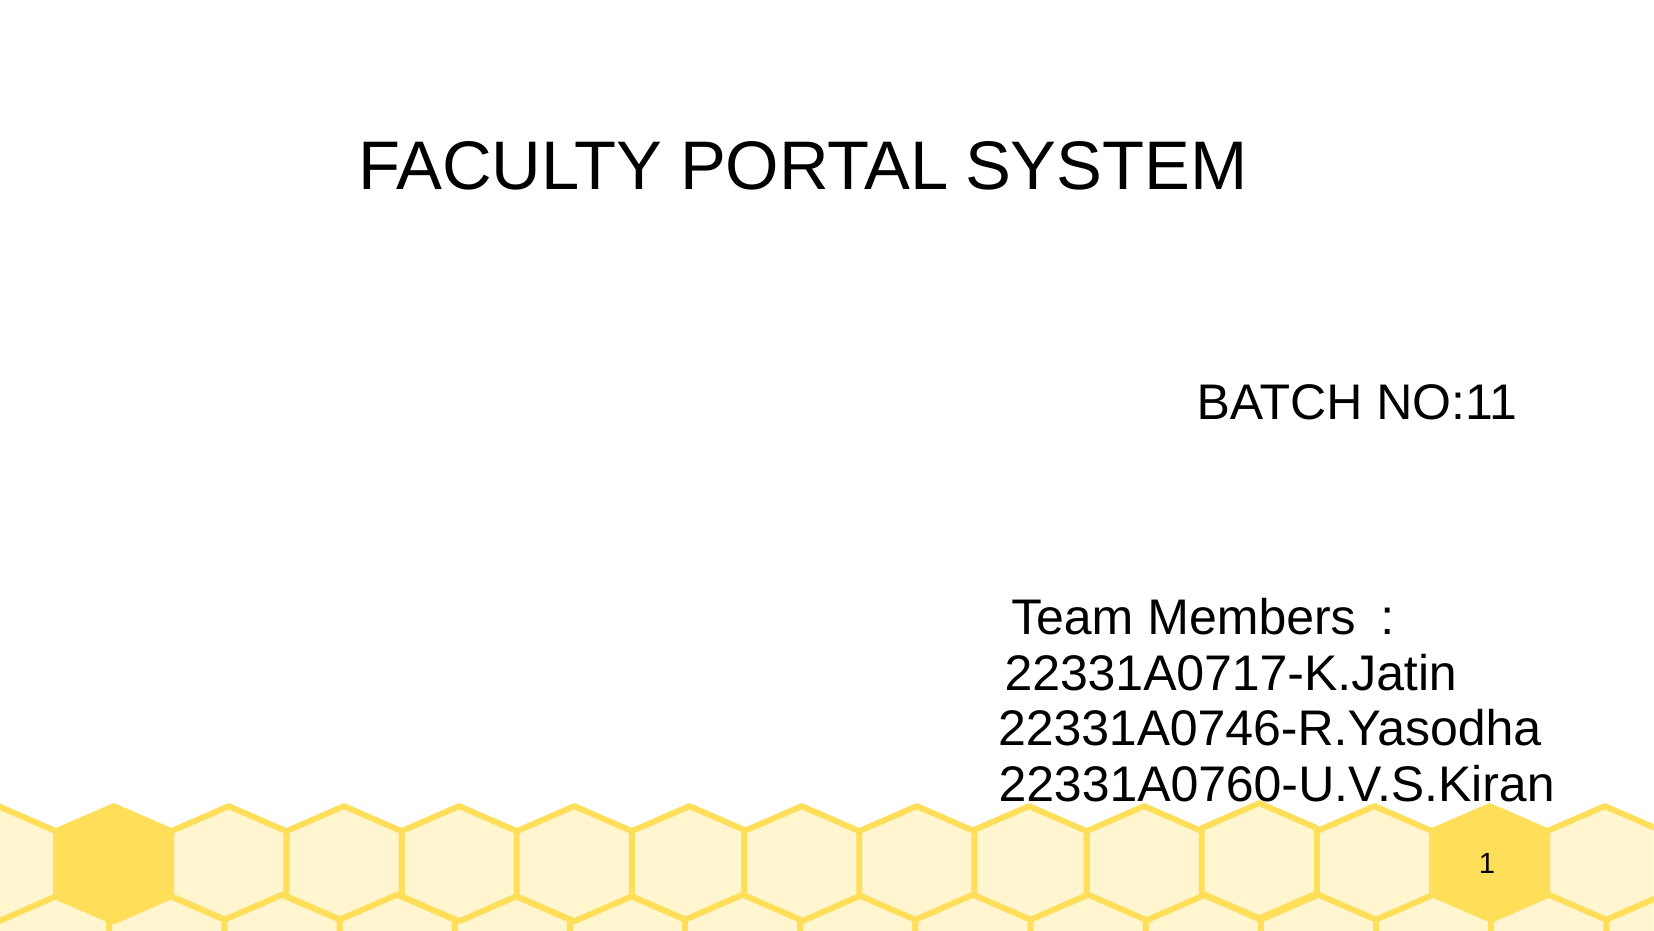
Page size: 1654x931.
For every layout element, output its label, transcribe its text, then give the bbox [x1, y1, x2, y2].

title FACULTY PORTAL SYSTEM BATCH NO:11 [64, 126, 1542, 435]
subtitle Team Members : 22331A0717-K.Jatin 22331A0746-R.Yasodha 22331A0760-U.V.S.Kiran [88, 533, 1565, 868]
